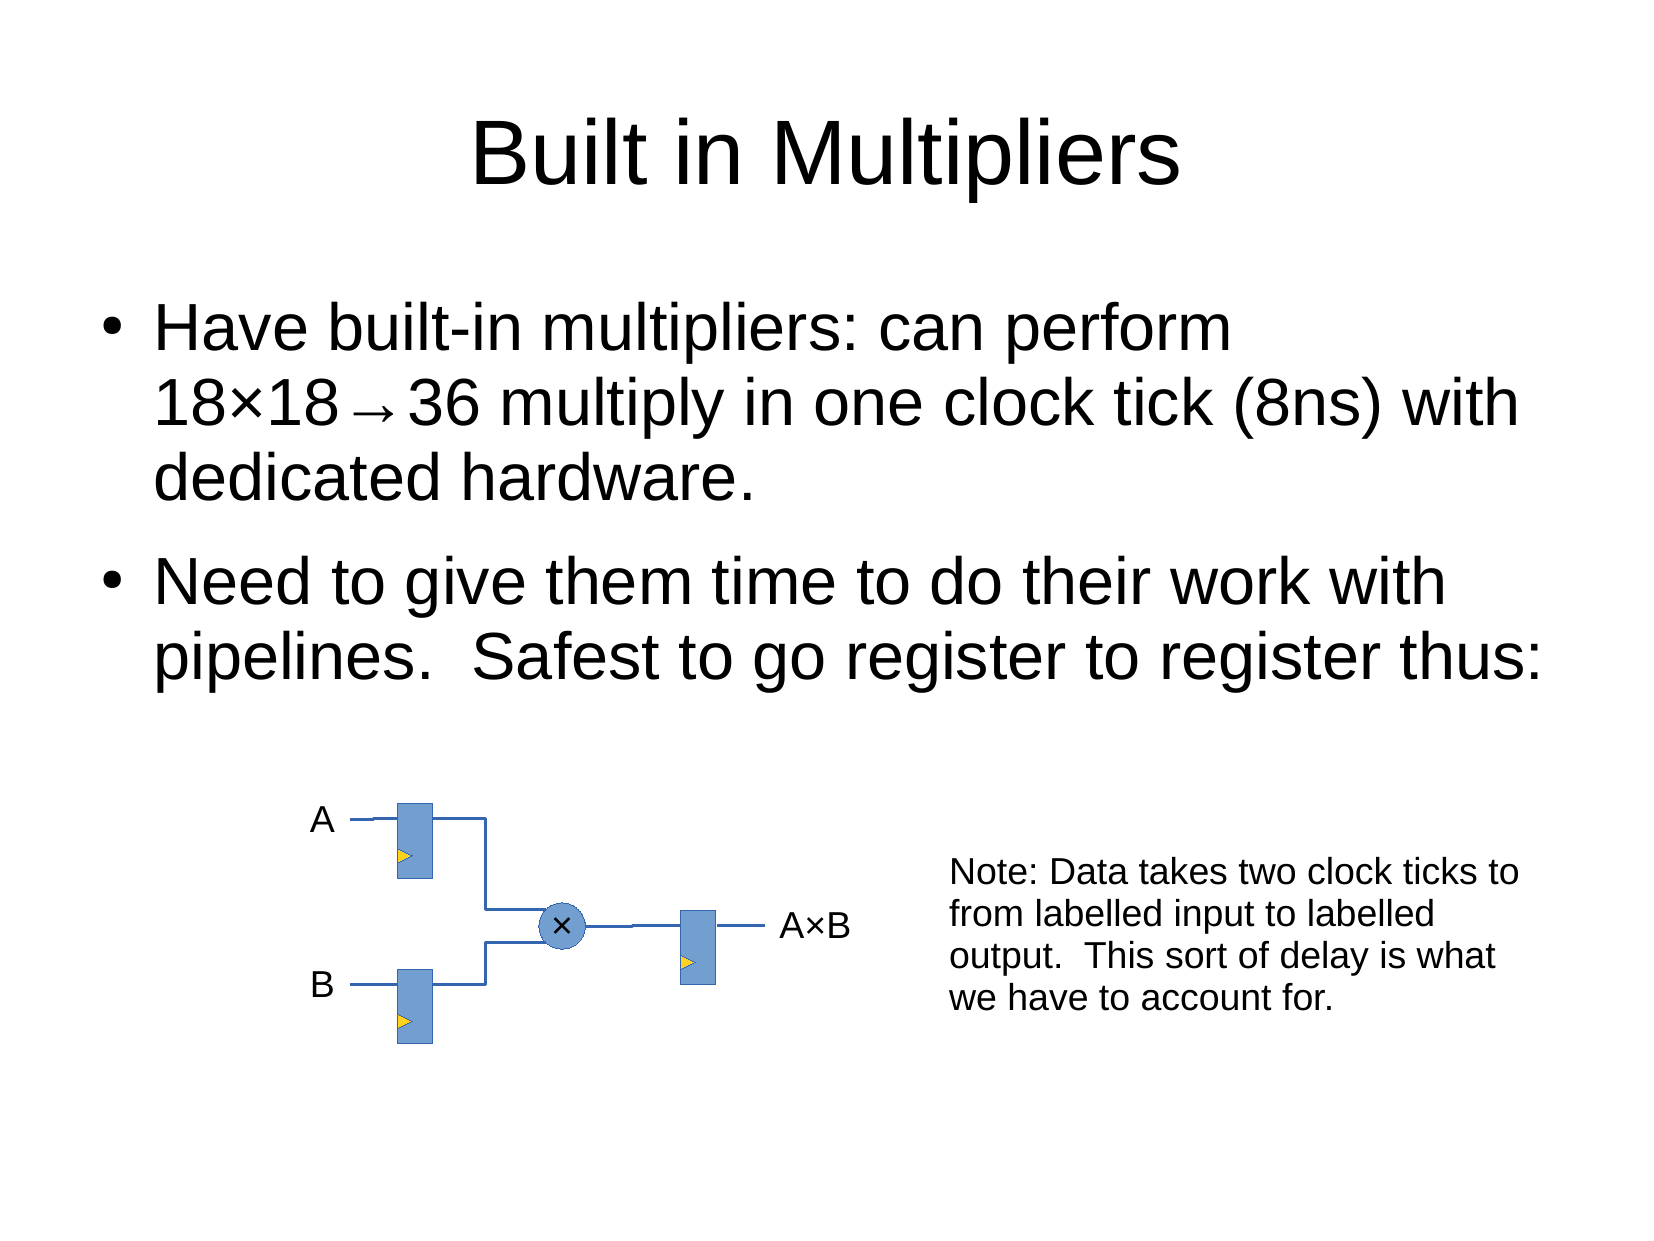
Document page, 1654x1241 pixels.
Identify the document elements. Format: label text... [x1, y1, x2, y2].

text_box [397, 969, 433, 1044]
text_box [680, 910, 716, 985]
list Have built-in multipliers: can perform 18×18→36 multiply in one clock tick (8ns) with dedicated hardware. Need to give them time to do their work with pipelines. Safest to go register to register thus: [82, 290, 1571, 1010]
text_box A×B [764, 896, 867, 954]
title Built in Multipliers [82, 49, 1571, 257]
text_box [397, 803, 433, 879]
text_box × [538, 902, 586, 950]
text_box B [295, 956, 350, 1014]
text_box A [295, 791, 350, 849]
text_box Note: Data takes two clock ticks to from labelled input to labelled output. This sort of delay is what we have to account for. [932, 841, 1560, 1028]
